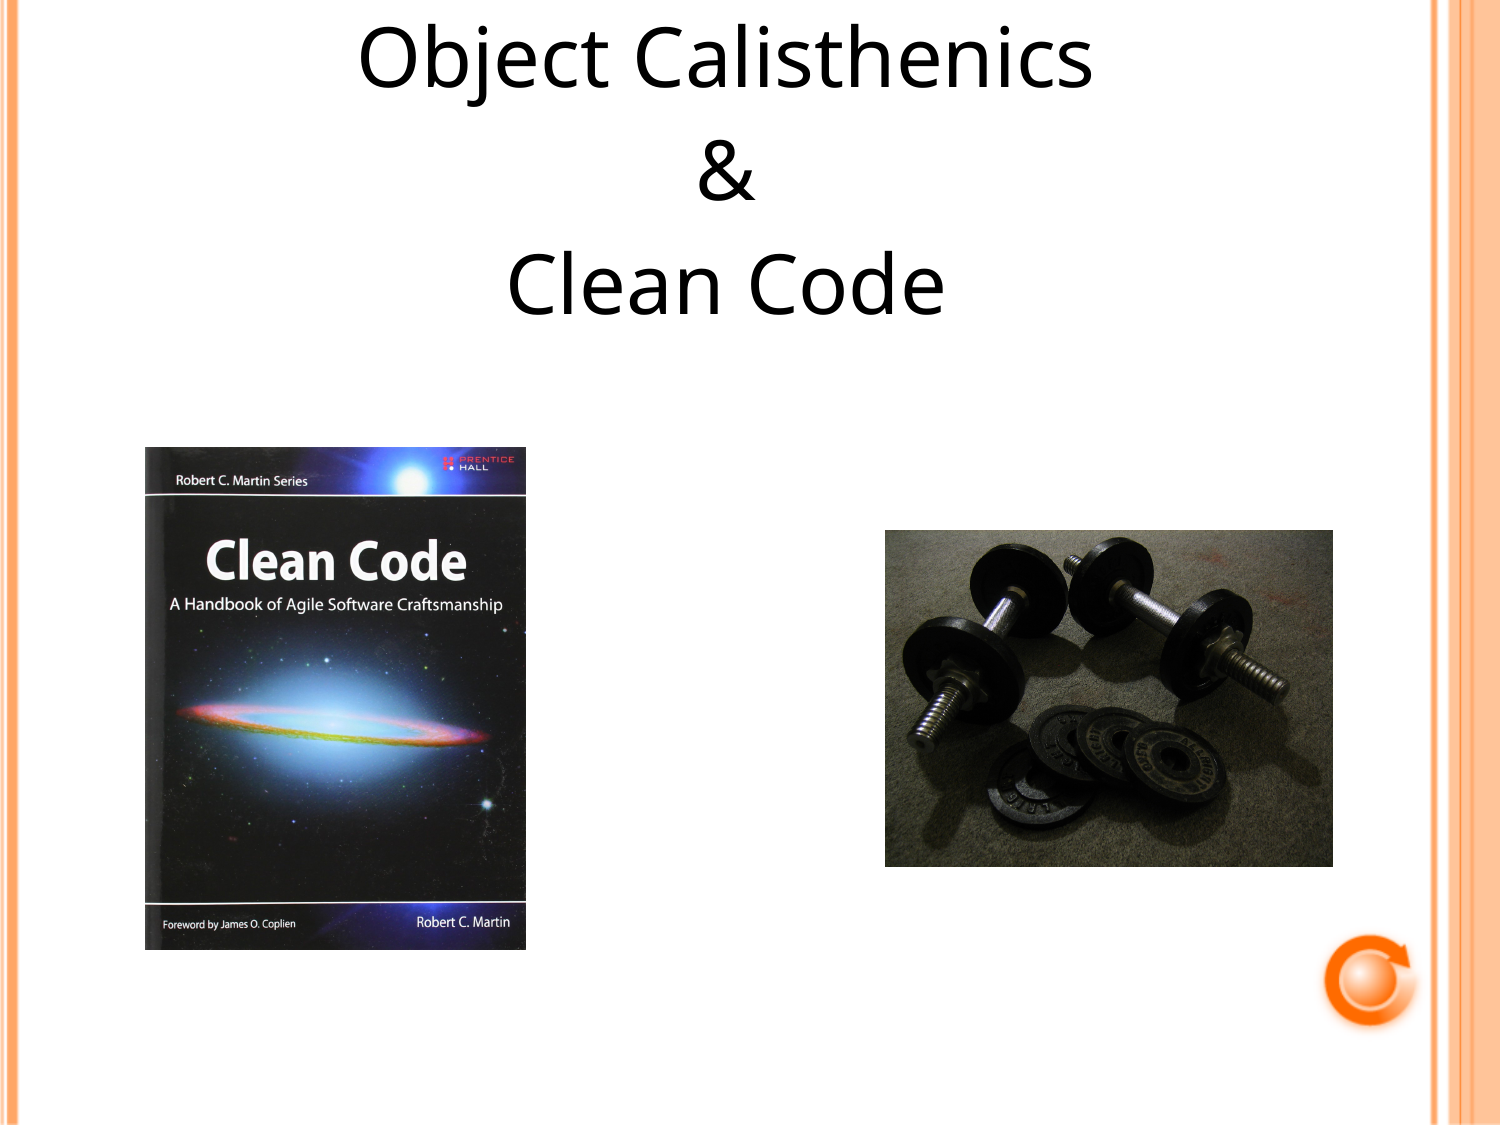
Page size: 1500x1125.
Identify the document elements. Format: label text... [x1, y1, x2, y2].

title Object Calisthenics & Clean Code [51, 22, 1402, 315]
picture [0, 0, 1500, 1125]
